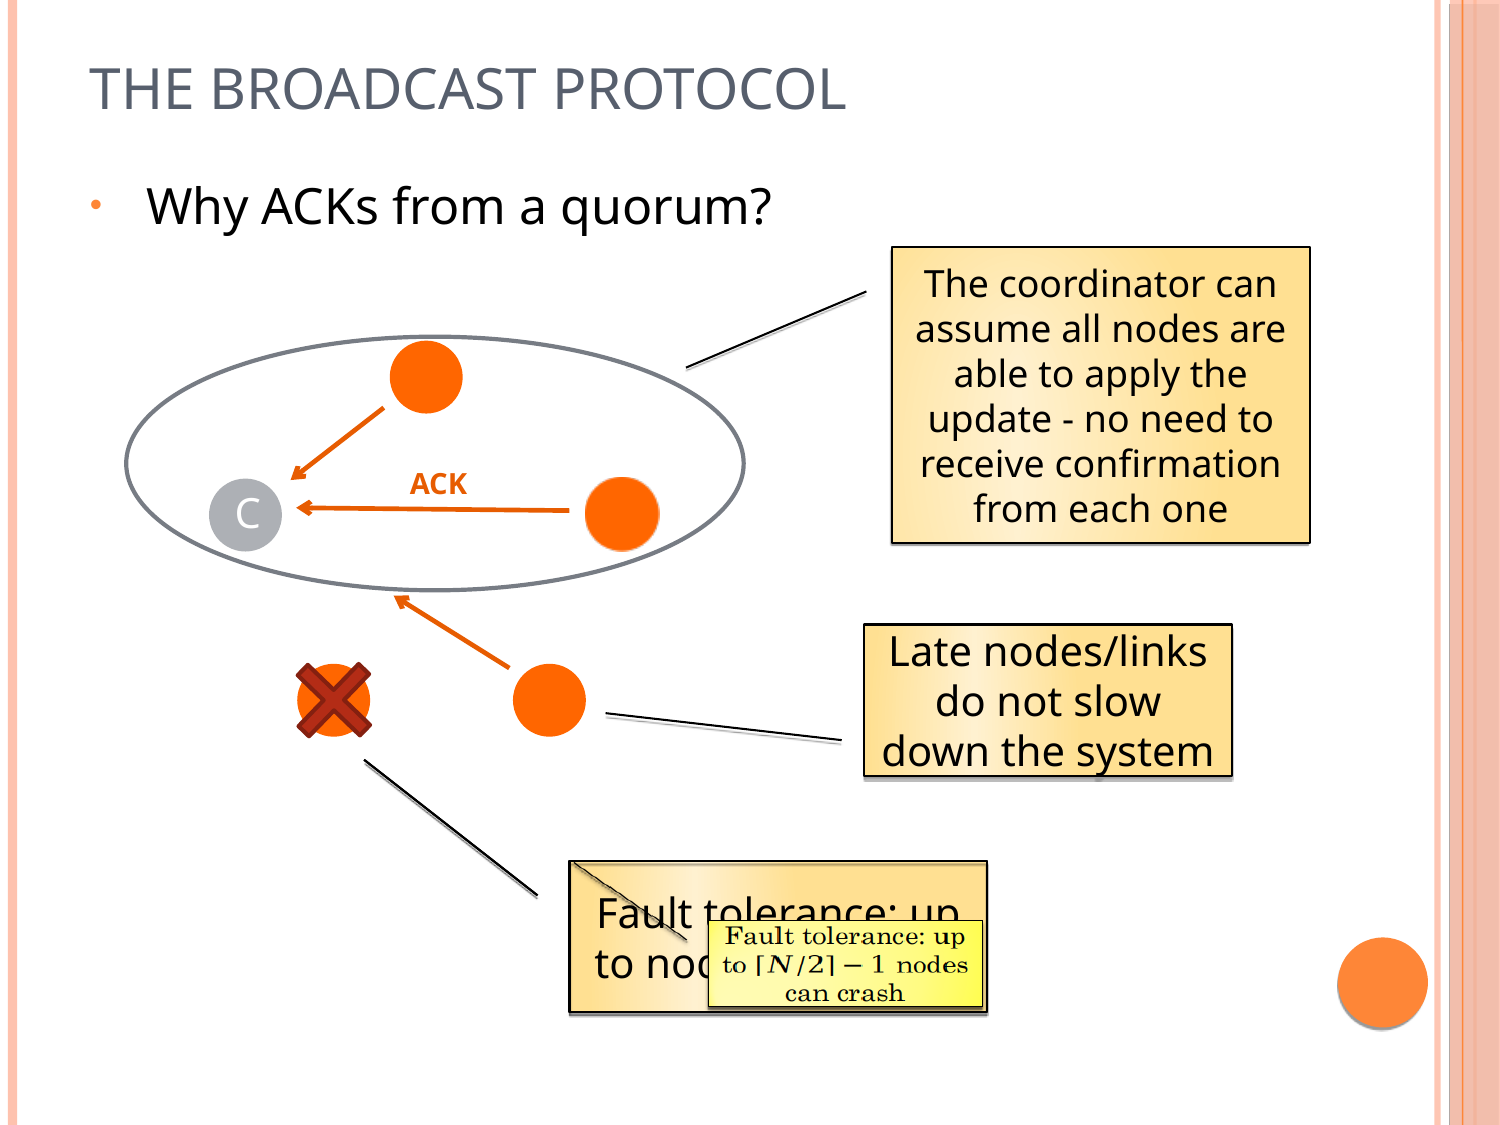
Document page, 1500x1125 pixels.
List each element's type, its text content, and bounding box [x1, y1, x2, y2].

text_box [297, 663, 371, 737]
title The broadcast protocol [75, 45, 1300, 129]
slide_number [1333, 940, 1434, 1027]
text_box Why ACKs from a quorum? [75, 167, 1300, 383]
picture [585, 477, 660, 552]
text_box The coordinator can assume all nodes are able to apply the update - no need to receive confirmation from each one [892, 247, 1310, 543]
text_box Late nodes/links do not slow down the system [864, 625, 1232, 776]
text_box C [208, 478, 282, 552]
text_box [393, 595, 510, 669]
text_box ACK [395, 457, 586, 508]
text_box [569, 861, 987, 1012]
text_box [126, 336, 744, 591]
text_box [512, 663, 586, 737]
